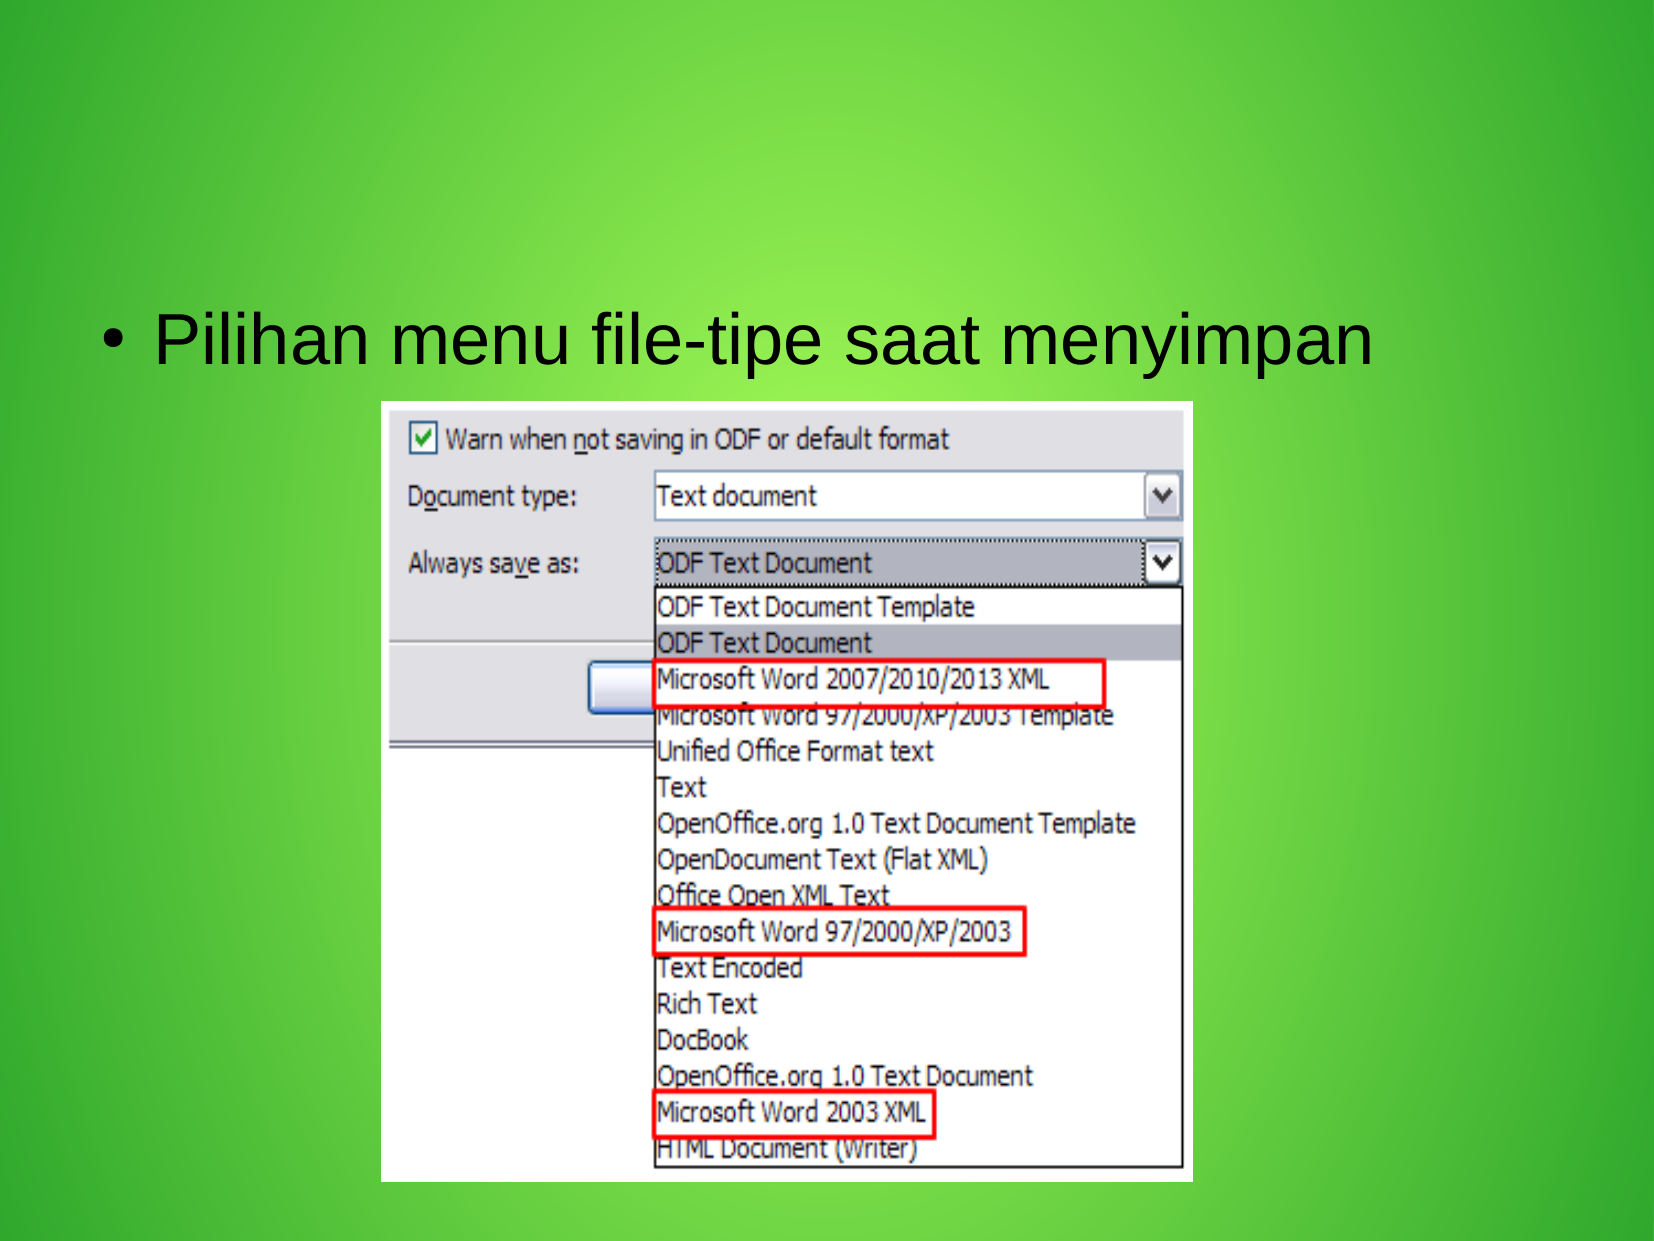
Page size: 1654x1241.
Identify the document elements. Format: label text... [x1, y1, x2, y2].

picture [381, 401, 1193, 1182]
list Pilihan menu file-tipe saat menyimpan [82, 299, 1571, 1019]
